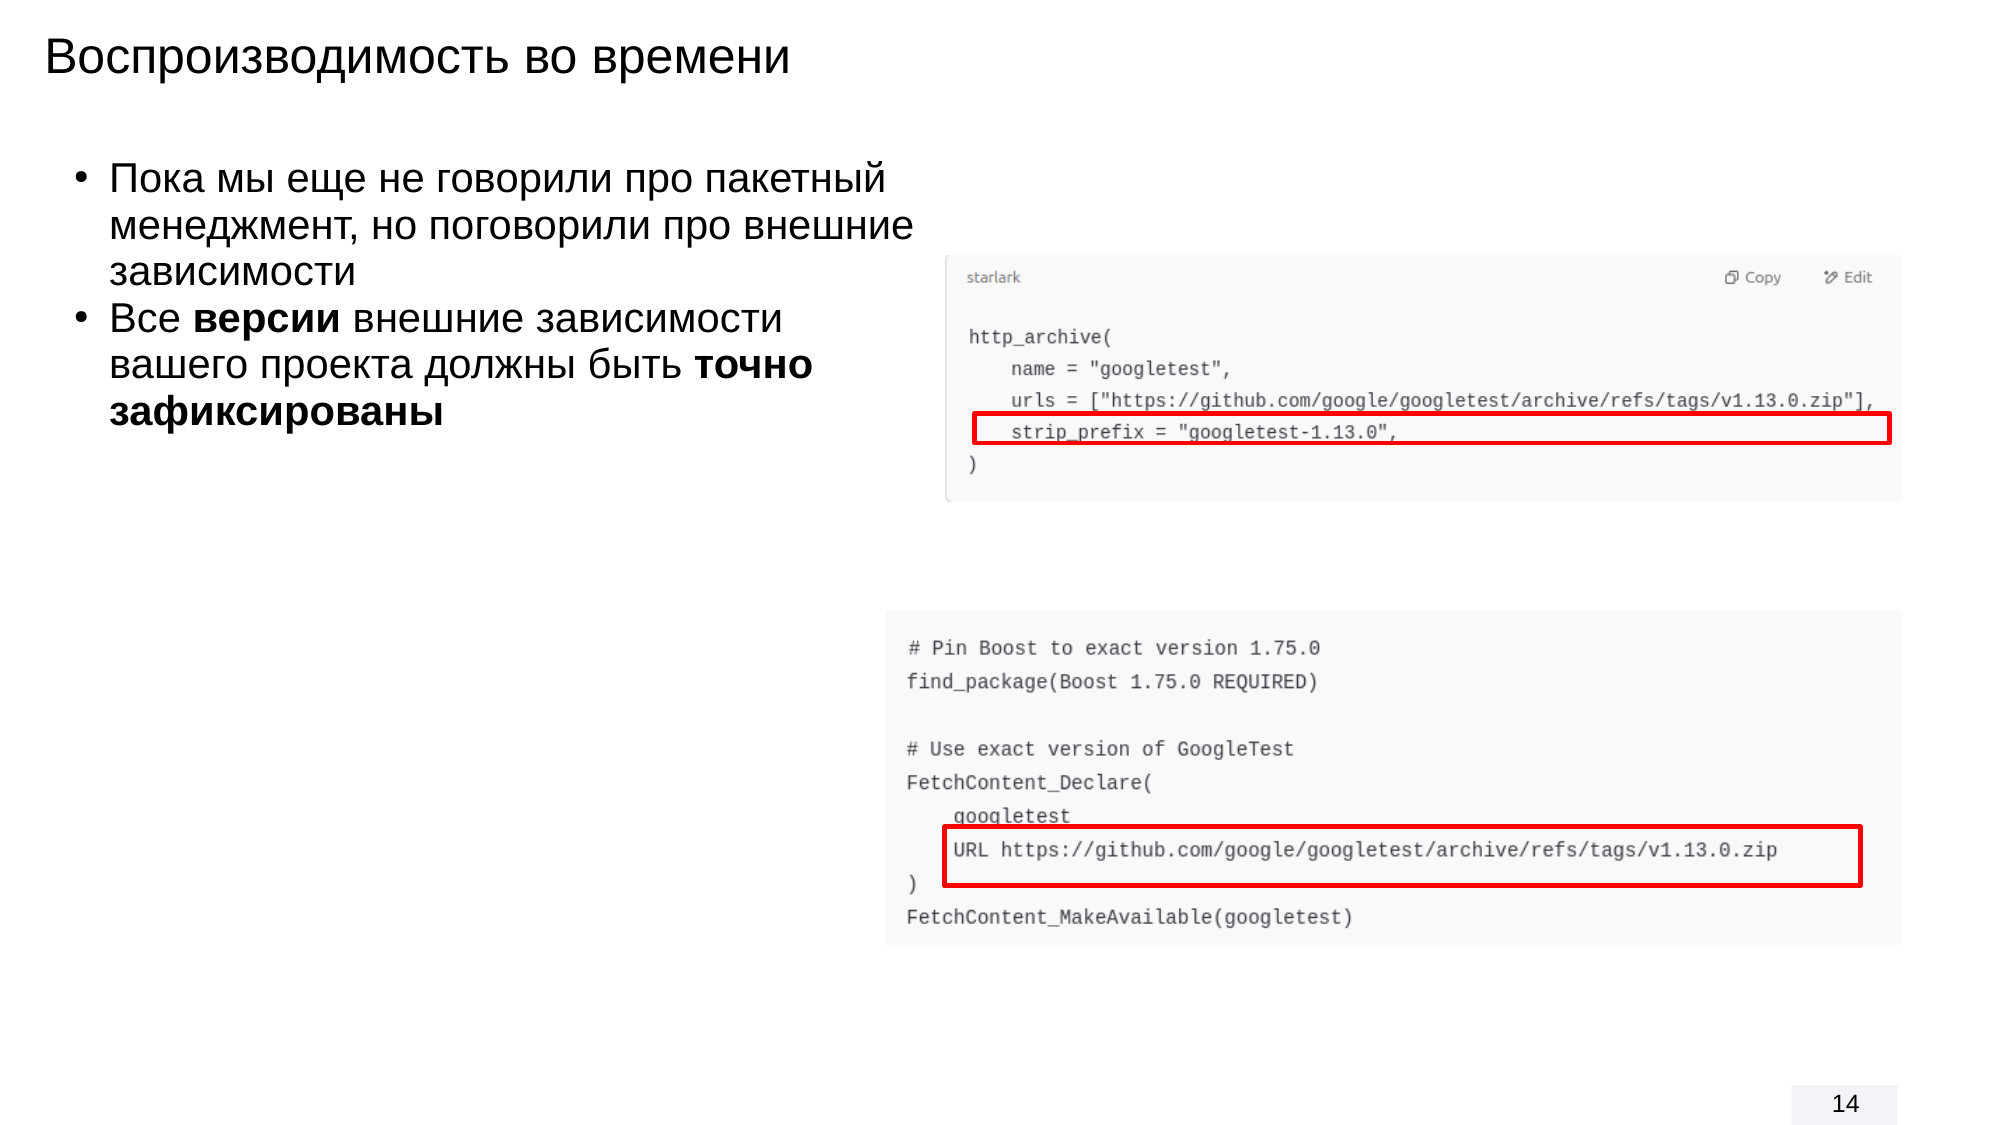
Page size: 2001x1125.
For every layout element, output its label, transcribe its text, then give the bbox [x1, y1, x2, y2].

text_box Воспроизводимость во времени [29, 21, 1595, 93]
text_box [974, 413, 1890, 443]
picture [944, 255, 1901, 502]
text_box <number> [1817, 1082, 1961, 1125]
text_box [944, 826, 1861, 886]
text_box Пока мы еще не говорили про пакетный менеджмент, но поговорили про внешние зависимости Все версии внешние зависимости вашего проекта должны быть точно зафиксированы [59, 147, 945, 597]
picture [885, 610, 1901, 945]
